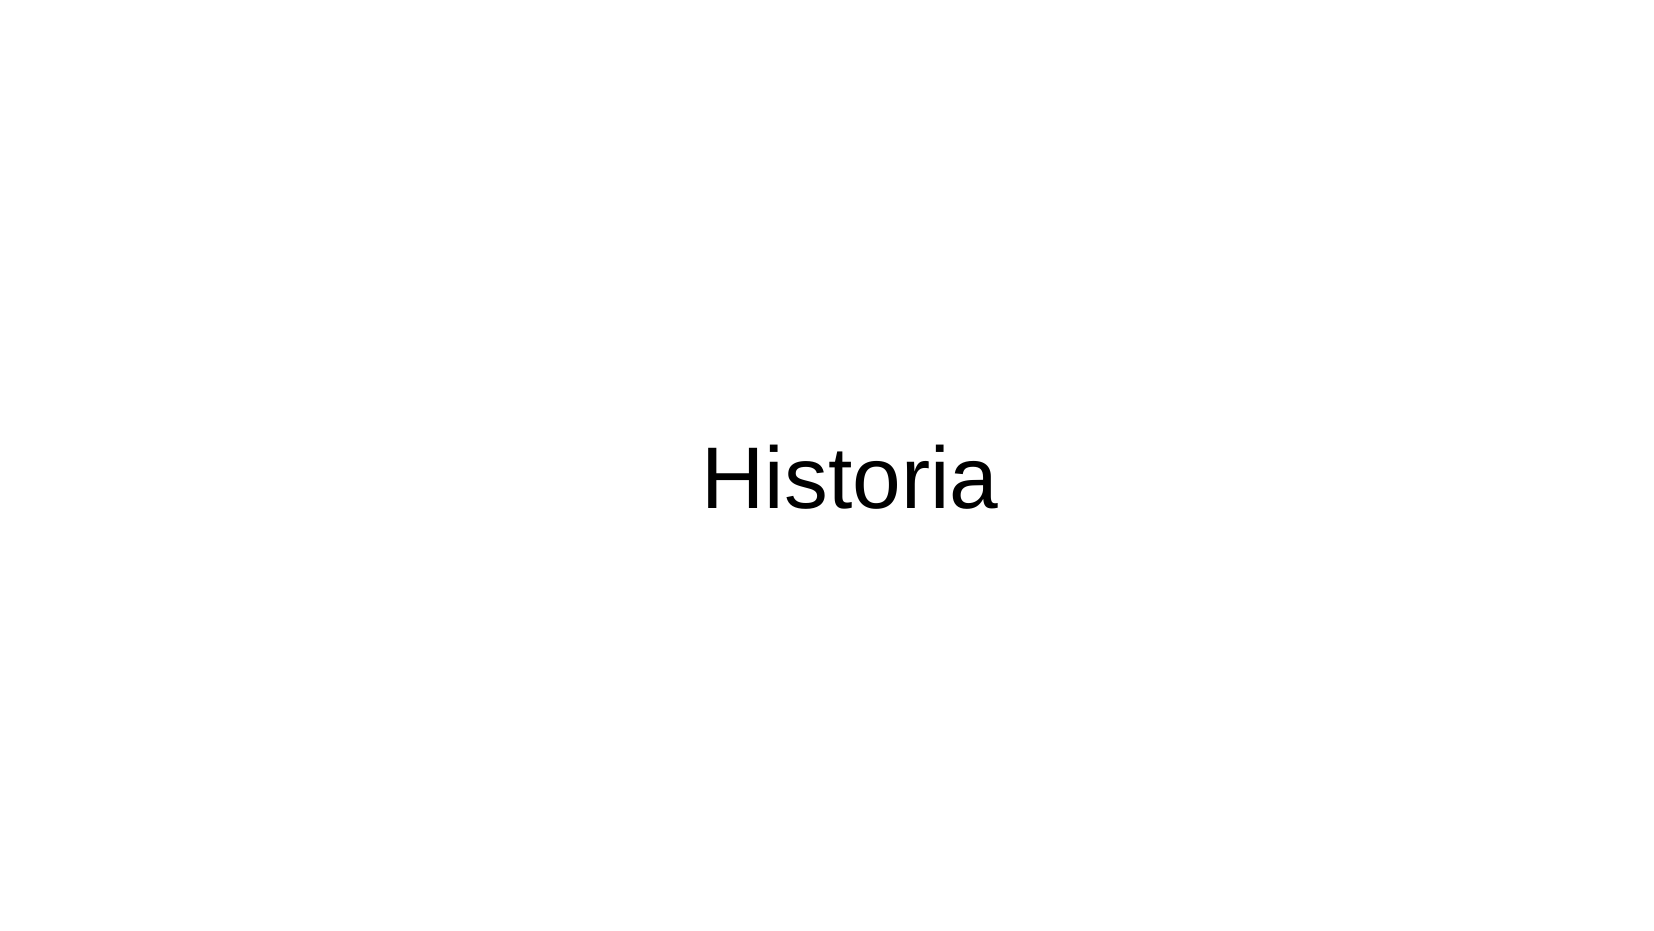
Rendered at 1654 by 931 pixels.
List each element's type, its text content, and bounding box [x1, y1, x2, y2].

subtitle Historia [106, 118, 1595, 838]
